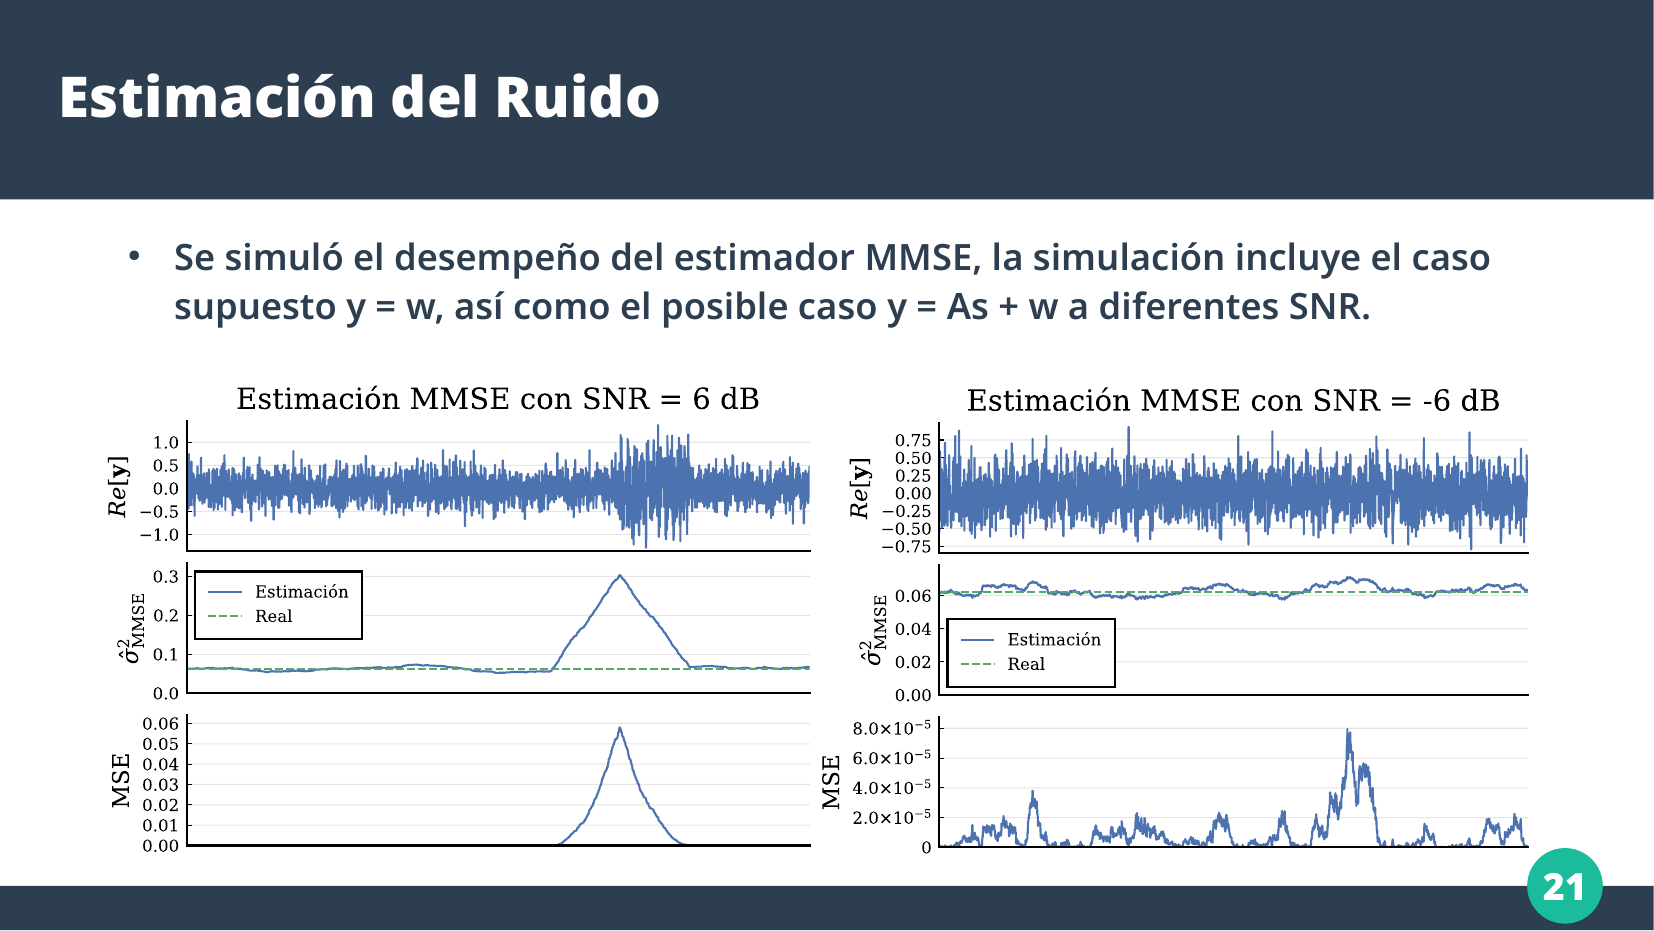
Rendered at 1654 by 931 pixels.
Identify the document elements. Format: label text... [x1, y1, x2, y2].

picture [94, 381, 1535, 865]
title Estimación del Ruido [59, 37, 1595, 155]
list Se simuló el desempeño del estimador MMSE, la simulación incluye el caso supuesto y = w, así como el posible caso y = As + w a diferentes SNR. [112, 231, 1576, 364]
